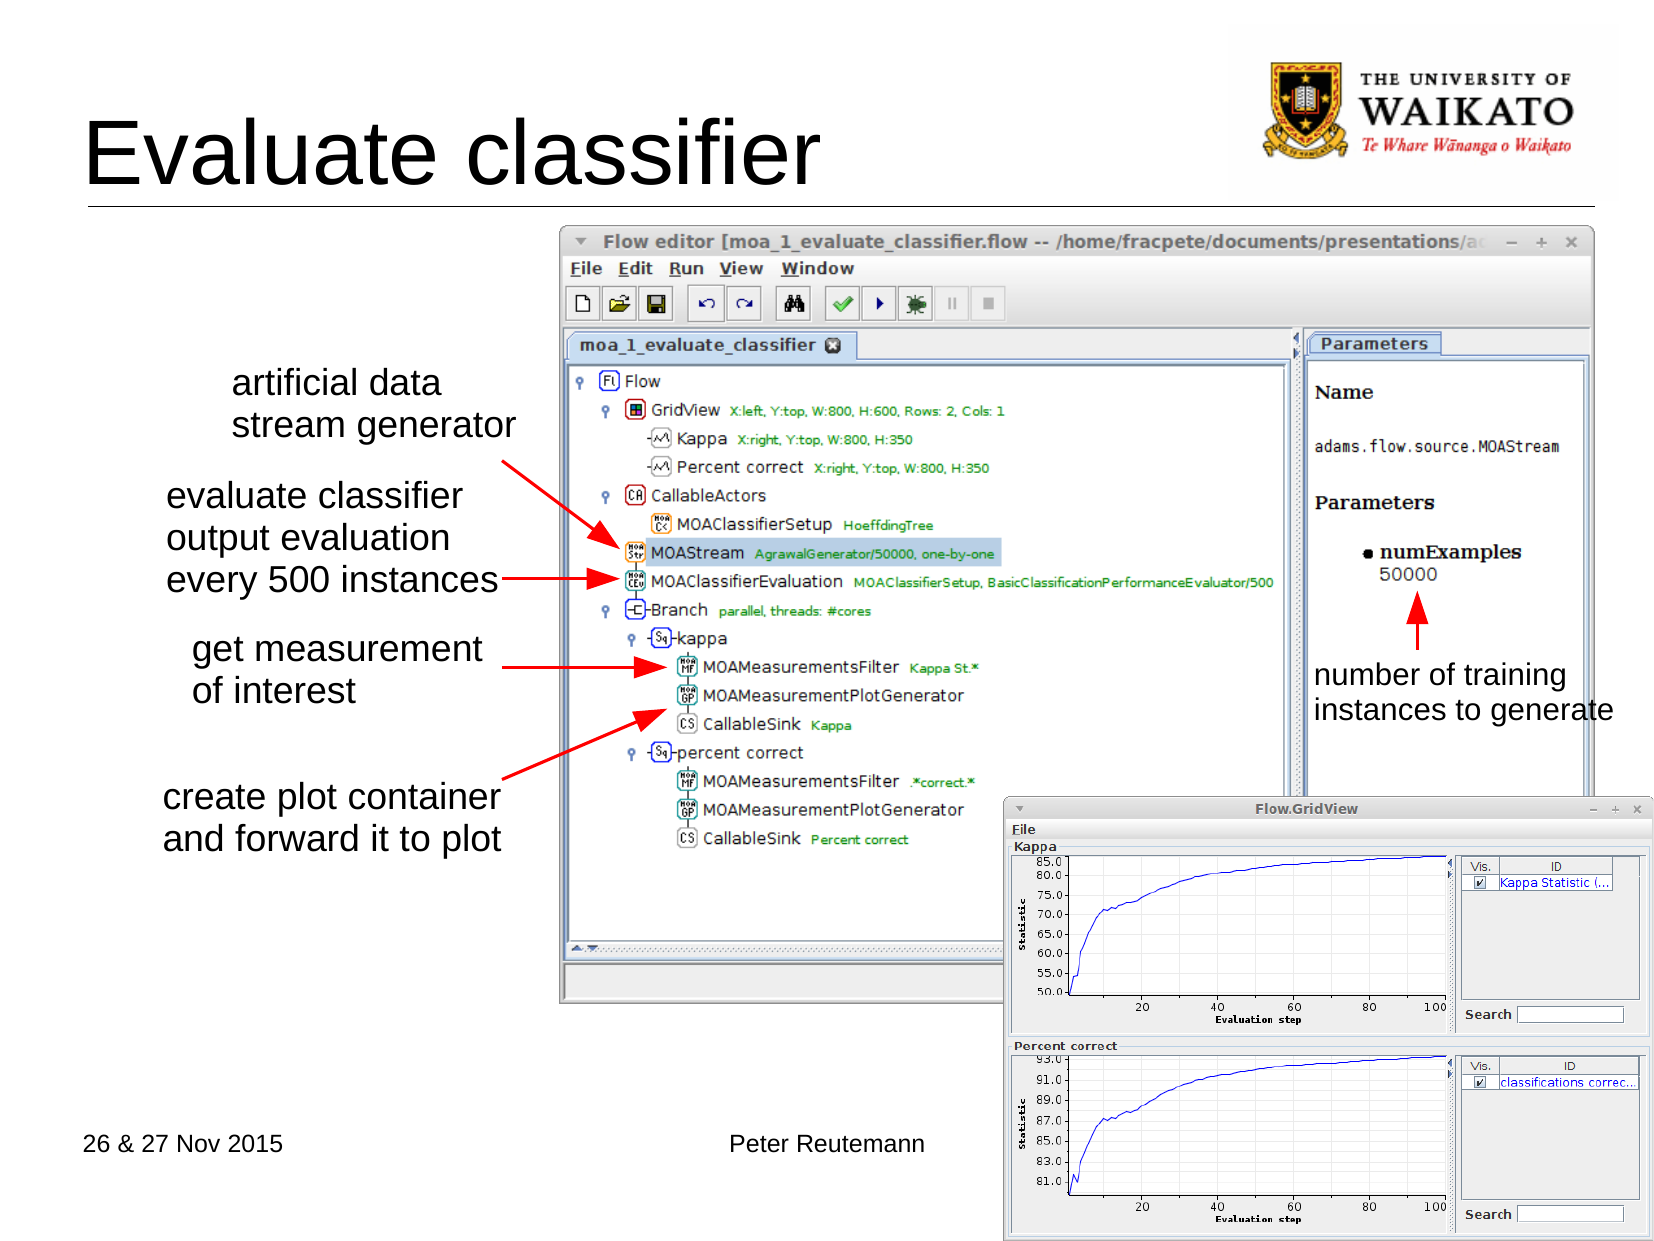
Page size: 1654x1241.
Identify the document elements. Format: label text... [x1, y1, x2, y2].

picture [1228, 24, 1619, 201]
title Evaluate classifier [82, 49, 1571, 257]
text_box number of training instances to generate [1299, 649, 1630, 735]
picture [559, 225, 1654, 1241]
text_box artificial data stream generator [216, 354, 532, 454]
text_box create plot container and forward it to plot [147, 767, 517, 867]
text_box get measurement of interest [177, 620, 499, 719]
text_box evaluate classifier output evaluation every 500 instances [151, 467, 514, 609]
